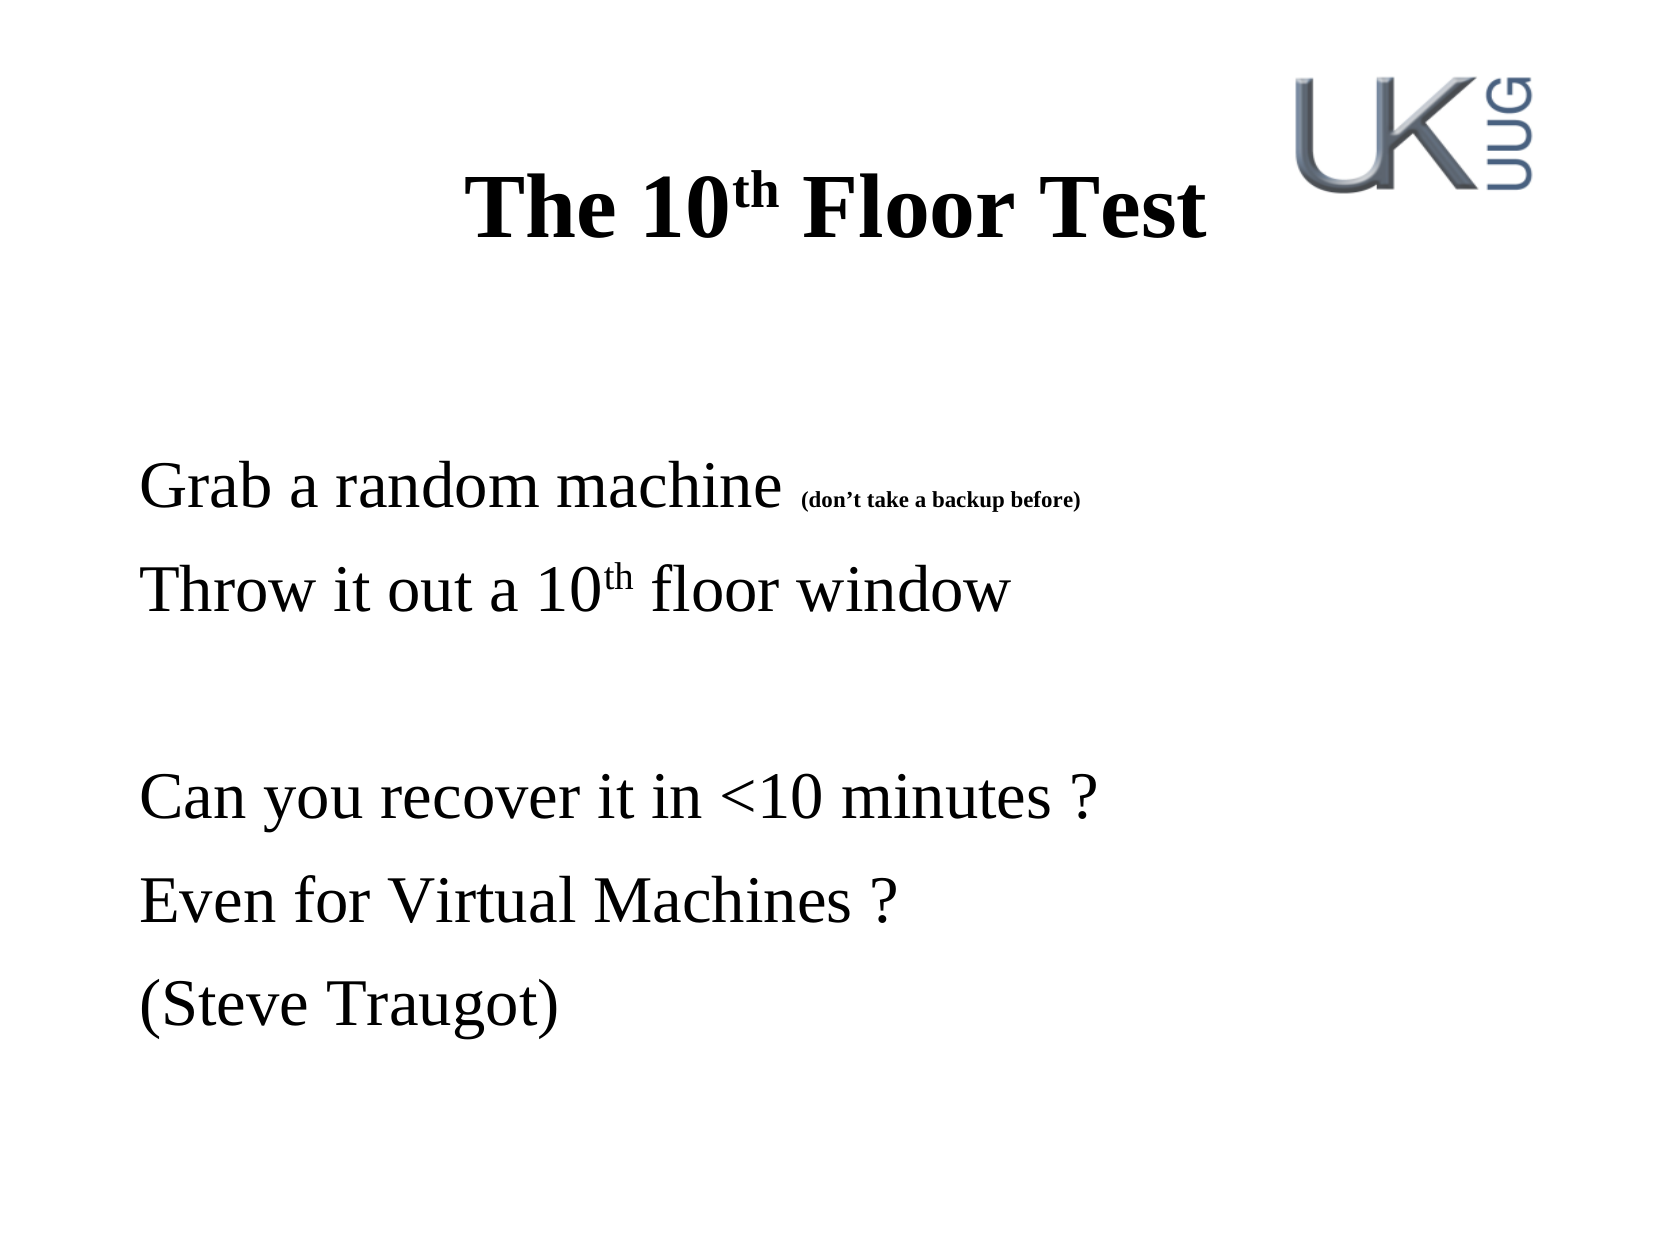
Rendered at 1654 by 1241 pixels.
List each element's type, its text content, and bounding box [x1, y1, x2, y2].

list Grab a random machine (don’t take a backup before) Throw it out a 10th floor window Can you recover it in <10 minutes ? Even for Virtual Machines ? (Steve Traugot) [121, 344, 1534, 1241]
picture [1289, 74, 1538, 196]
title The 10th Floor Test [121, 102, 1534, 311]
